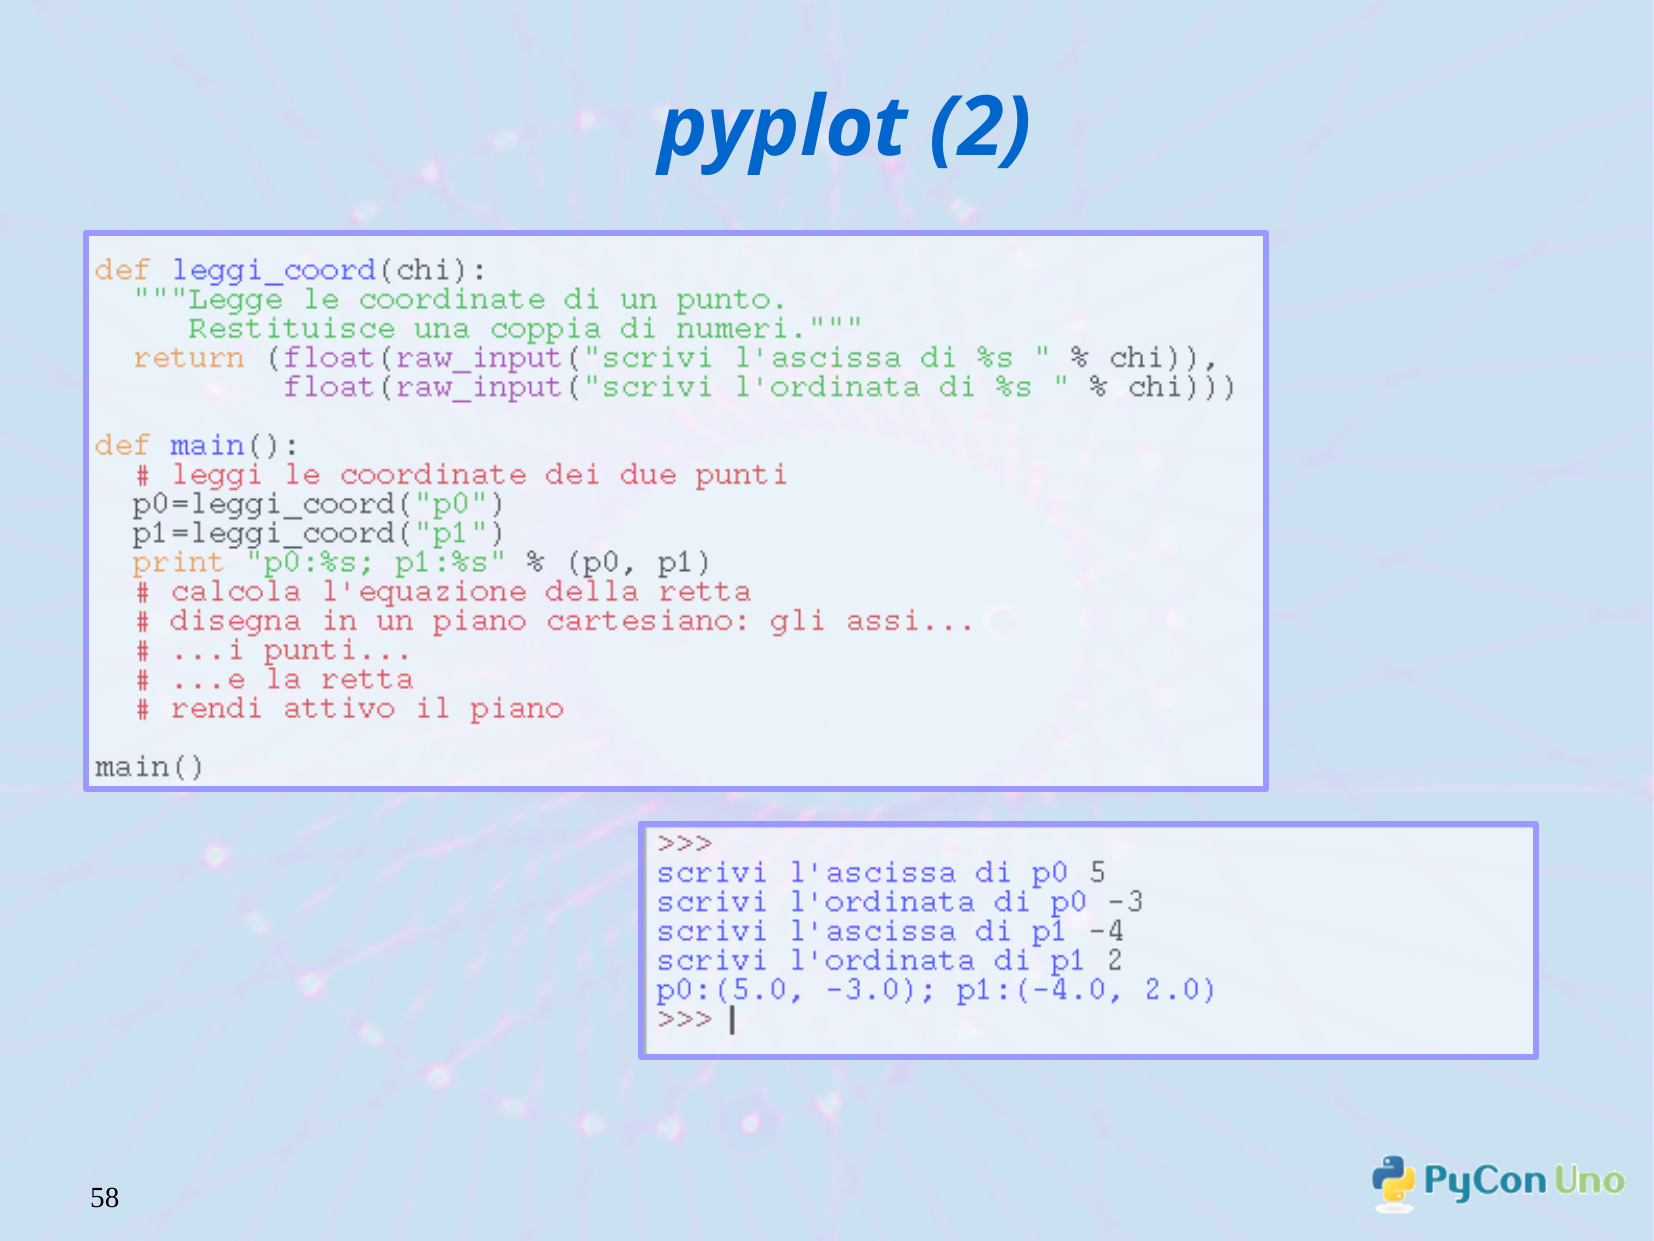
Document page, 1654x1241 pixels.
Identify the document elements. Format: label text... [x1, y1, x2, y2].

picture [0, 0, 1654, 1241]
title pyplot (2) [139, 19, 1552, 227]
